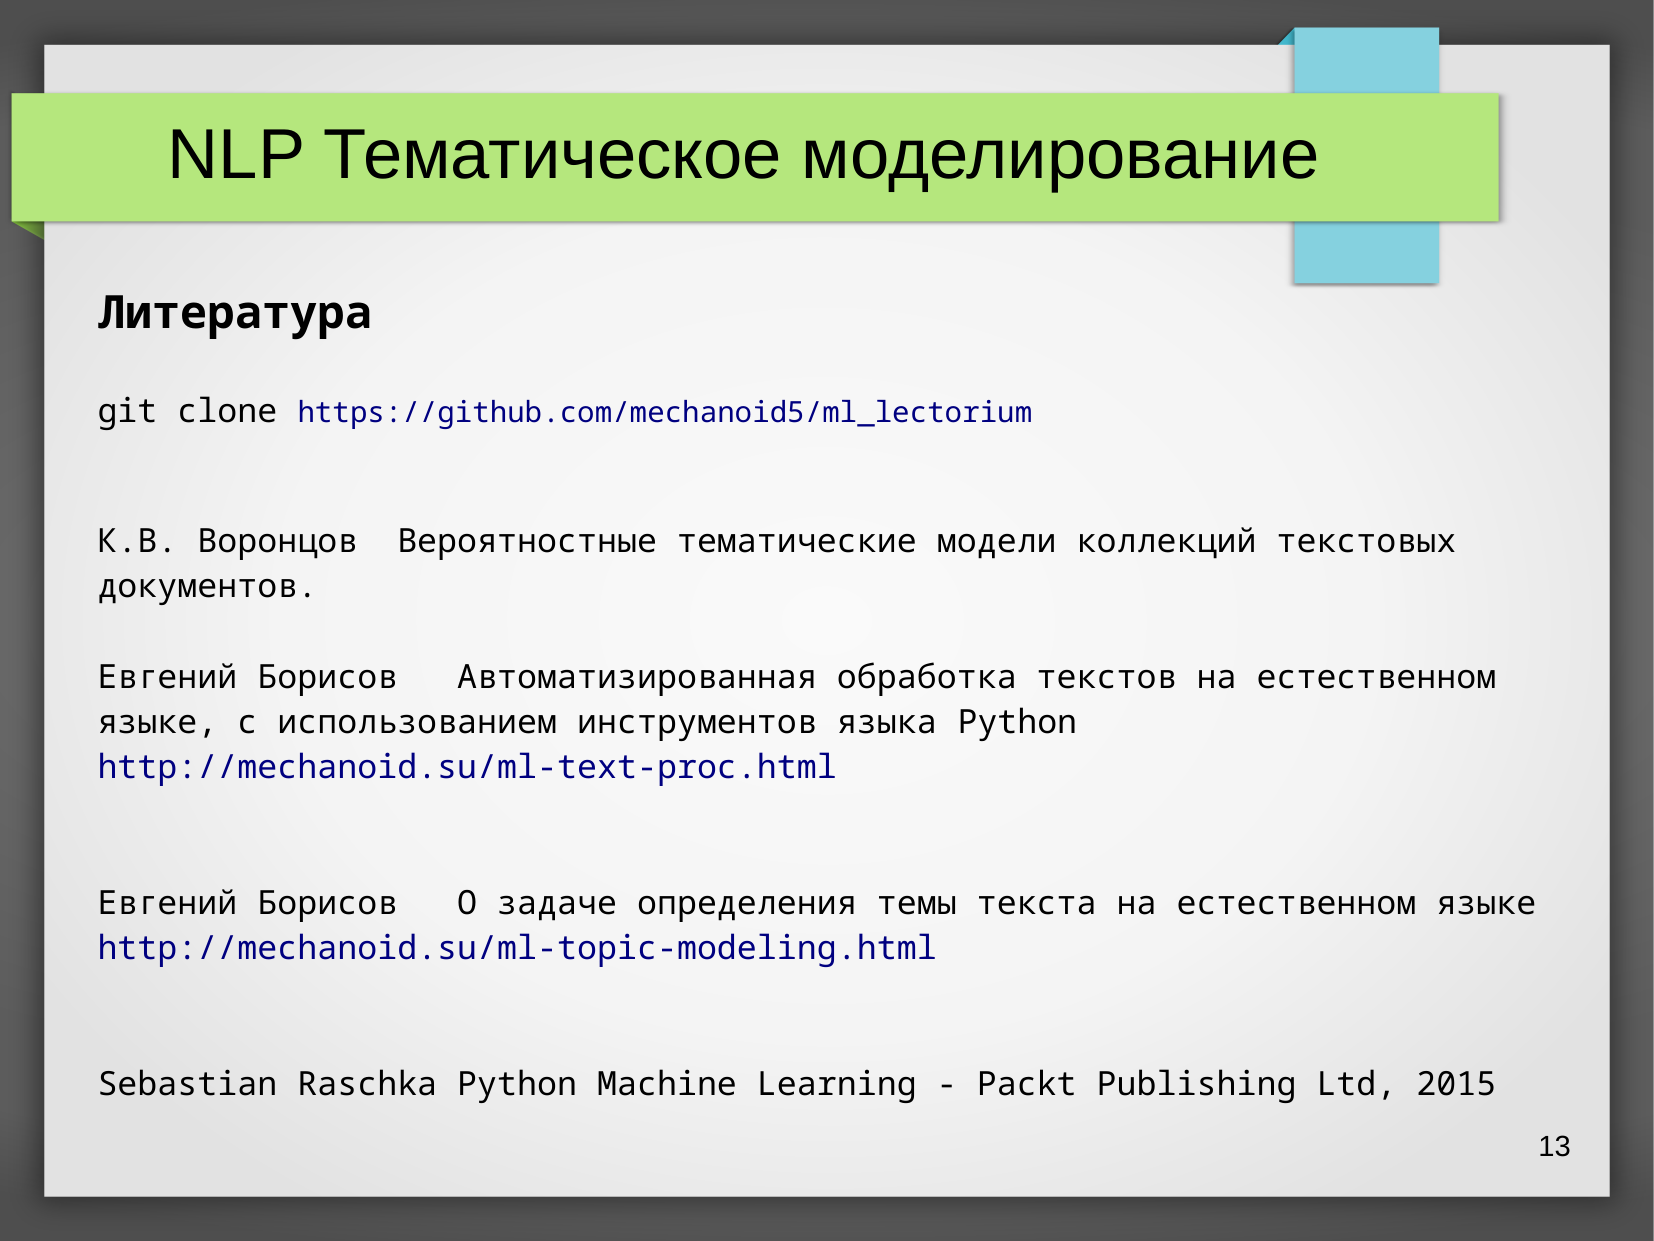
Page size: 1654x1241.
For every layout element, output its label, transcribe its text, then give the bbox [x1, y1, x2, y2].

text_box Литература git clone https://github.com/mechanoid5/ml_lectorium К.В. Воронцов Вероятностные тематические модели коллекций текстовых документов. Евгений Борисов Автоматизированная обработка текстов на естественном языке, с использованием инструментов языка Python http://mechanoid.su/ml-text-proc.html Евгений Борисов О задаче определения темы текста на естественном языке http://mechanoid.su/ml-topic-modeling.html Sebastian Raschka Python Machine Learning - Packt Publishing Ltd, 2015 [82, 271, 1607, 1072]
title NLP Тематическое моделирование [82, 113, 1406, 194]
picture [0, 0, 1654, 1241]
